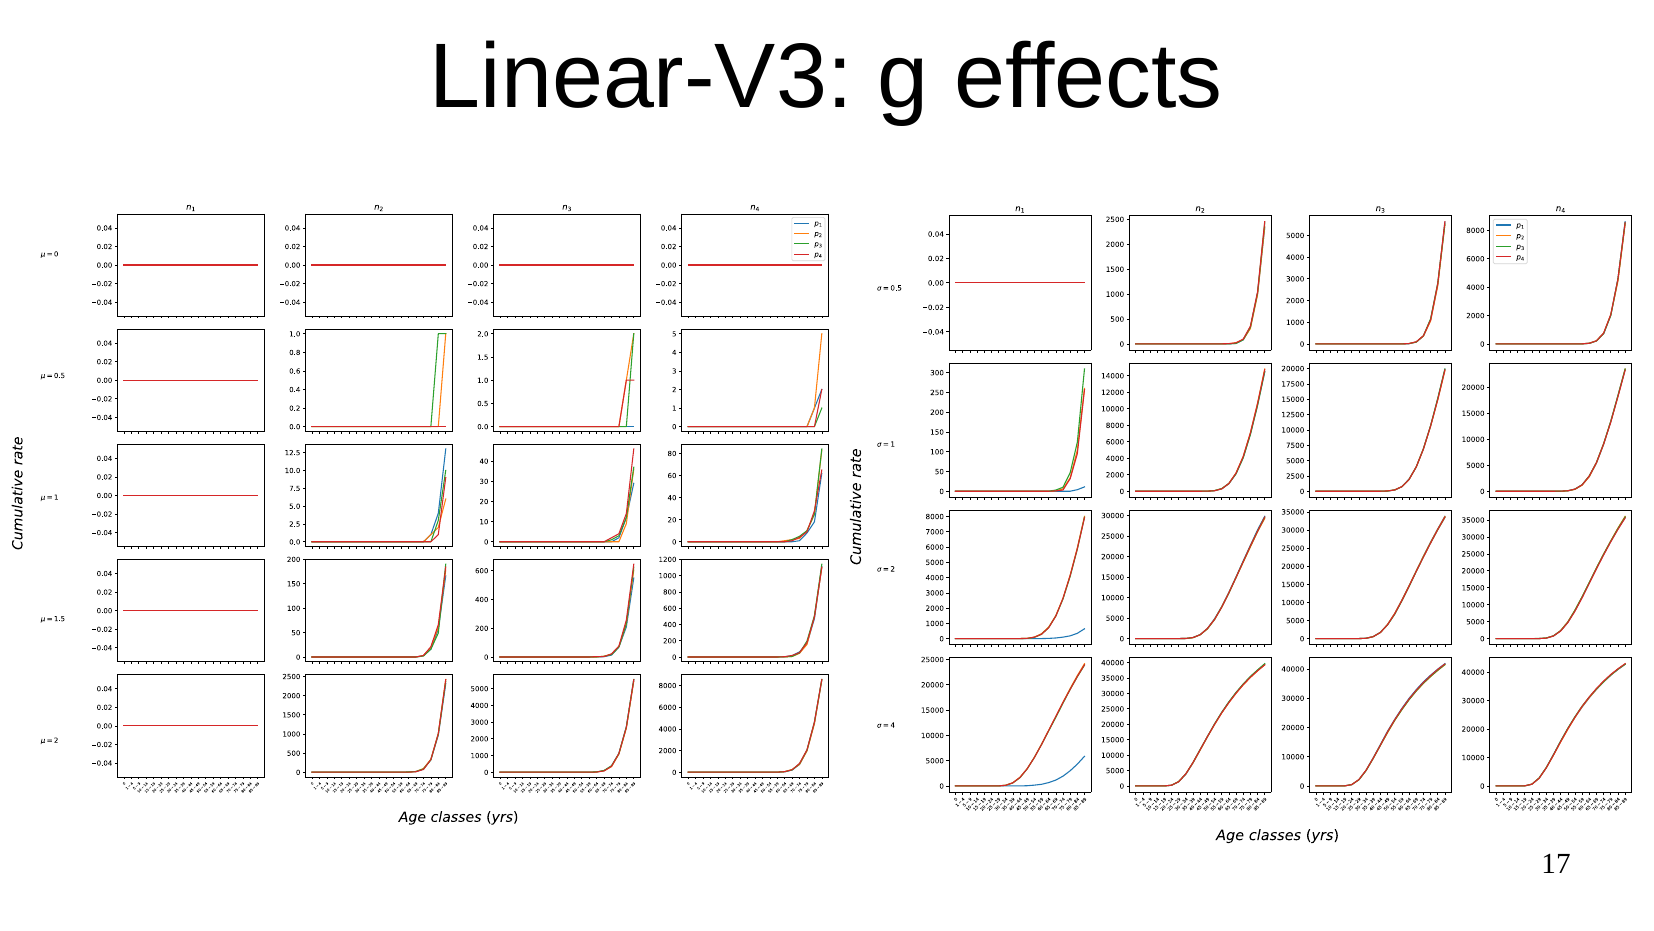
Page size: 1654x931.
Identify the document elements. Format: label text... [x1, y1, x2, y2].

picture [0, 153, 1644, 848]
title Linear-V3: g effects [82, 0, 1571, 153]
